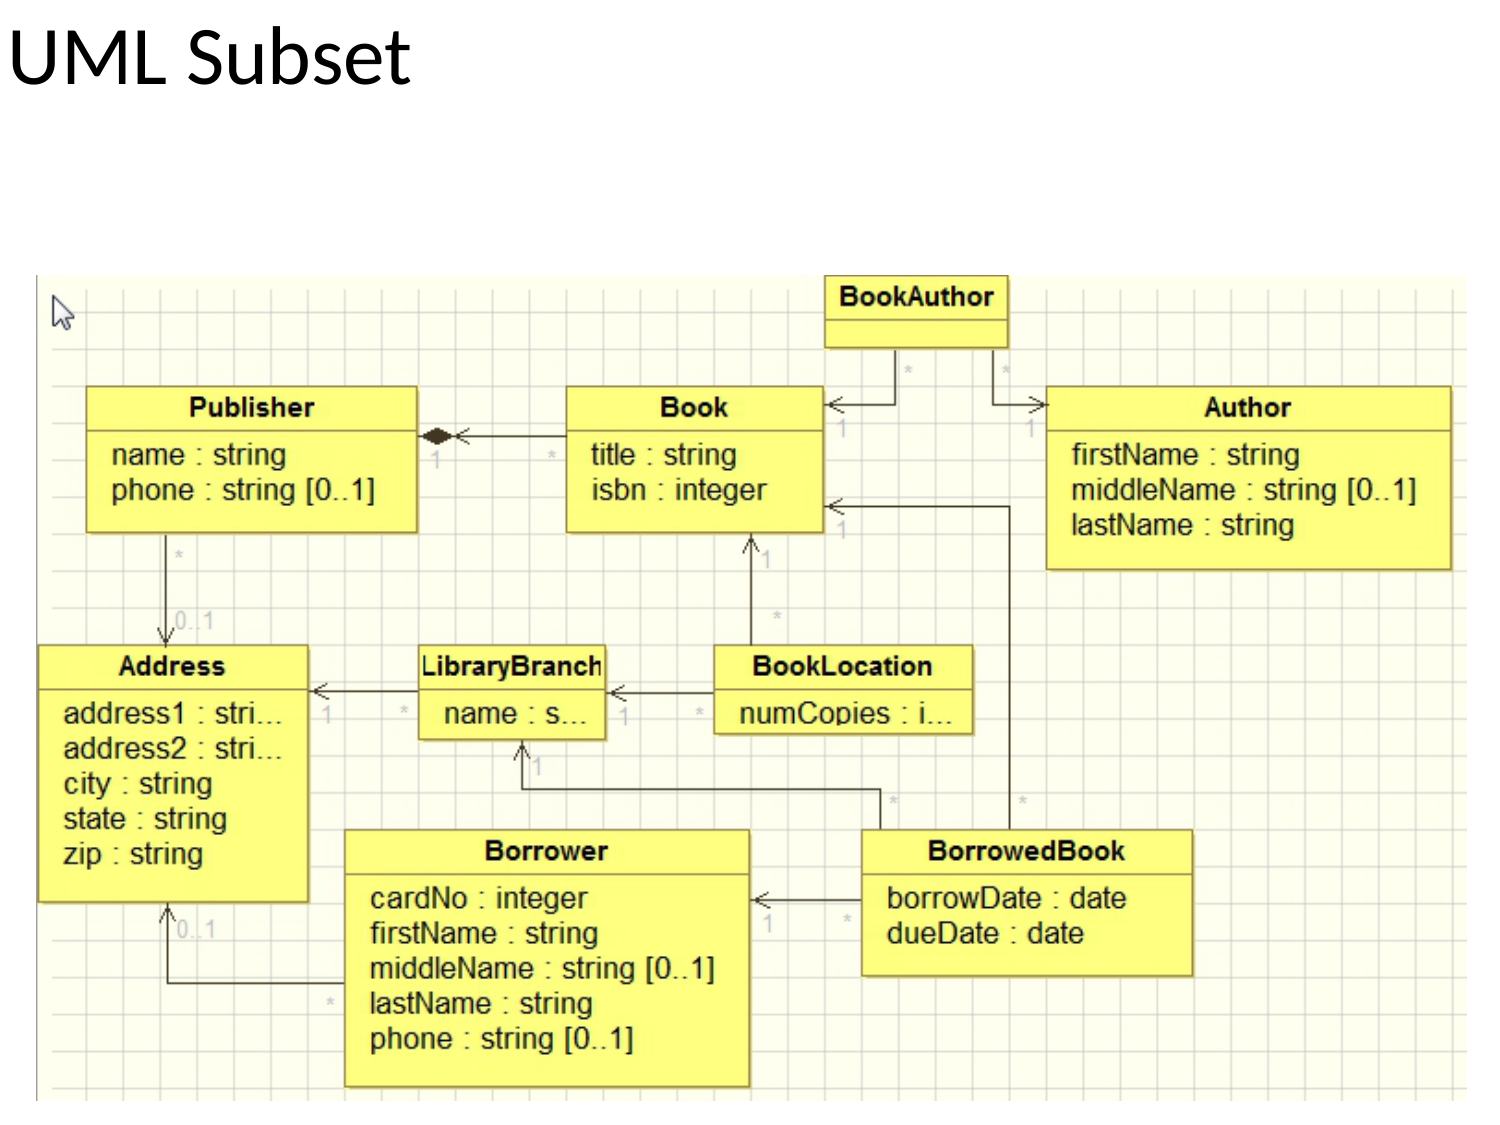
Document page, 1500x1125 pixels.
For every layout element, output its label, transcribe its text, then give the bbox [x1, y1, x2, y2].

text_box UML Subset [7, 12, 1500, 115]
picture [36, 275, 1467, 1101]
